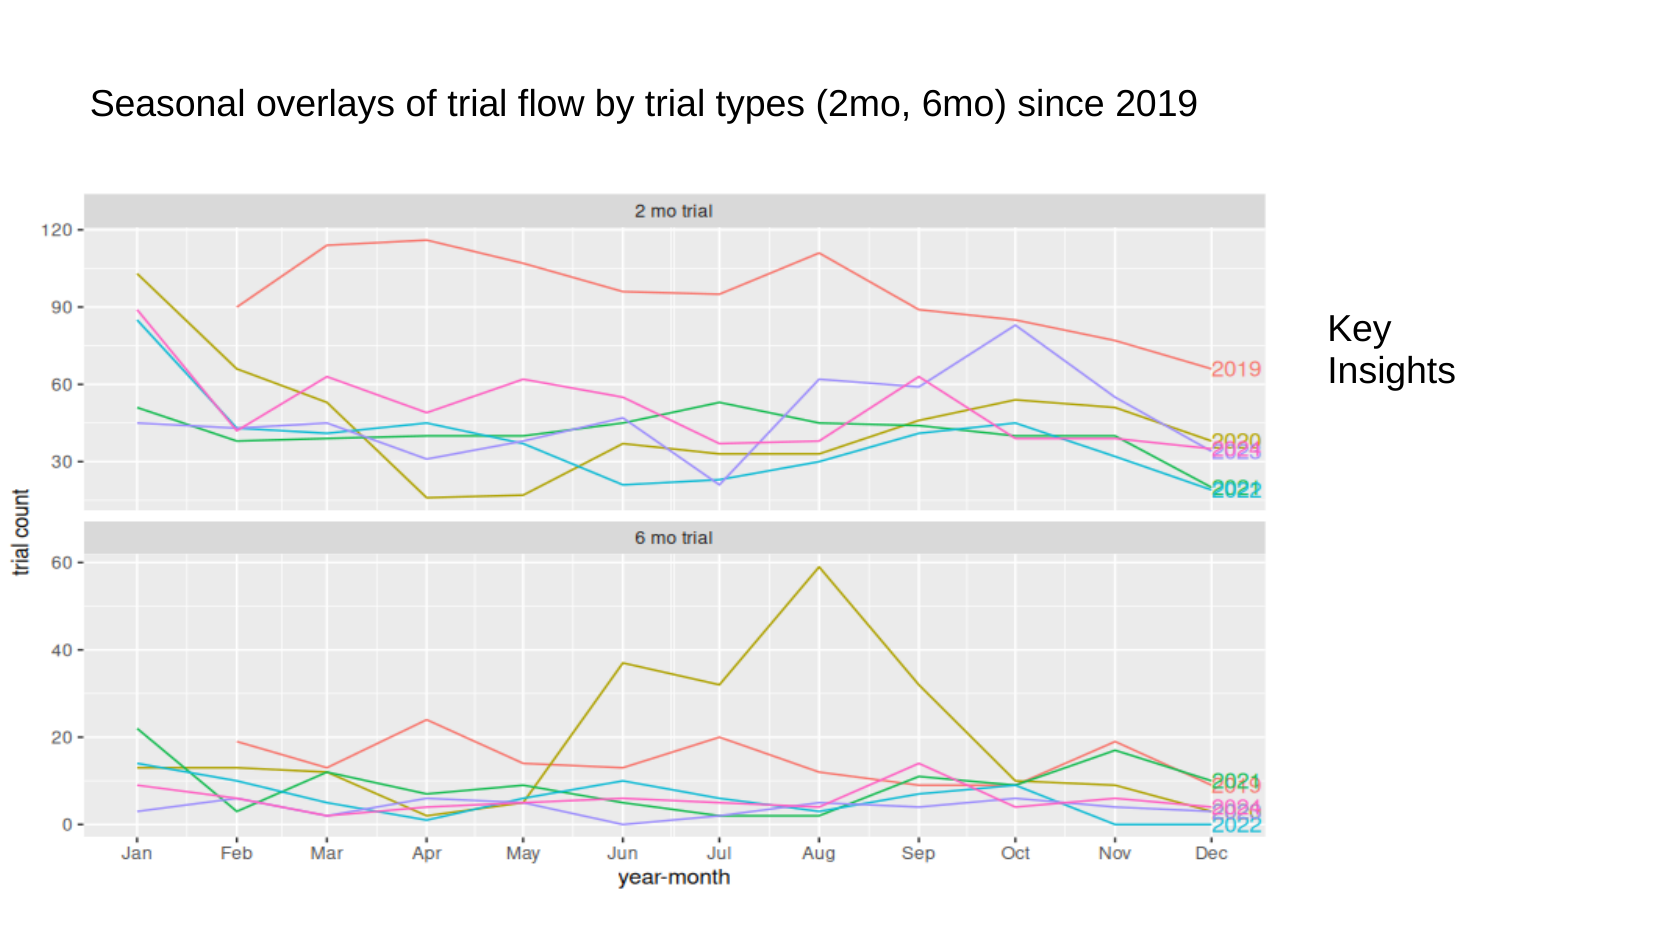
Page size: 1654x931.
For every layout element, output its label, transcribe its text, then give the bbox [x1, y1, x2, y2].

text_box Key Insights [1312, 300, 1538, 601]
text_box Seasonal overlays of trial flow by trial types (2mo, 6mo) since 2019 [75, 75, 1470, 188]
picture [0, 184, 1277, 901]
